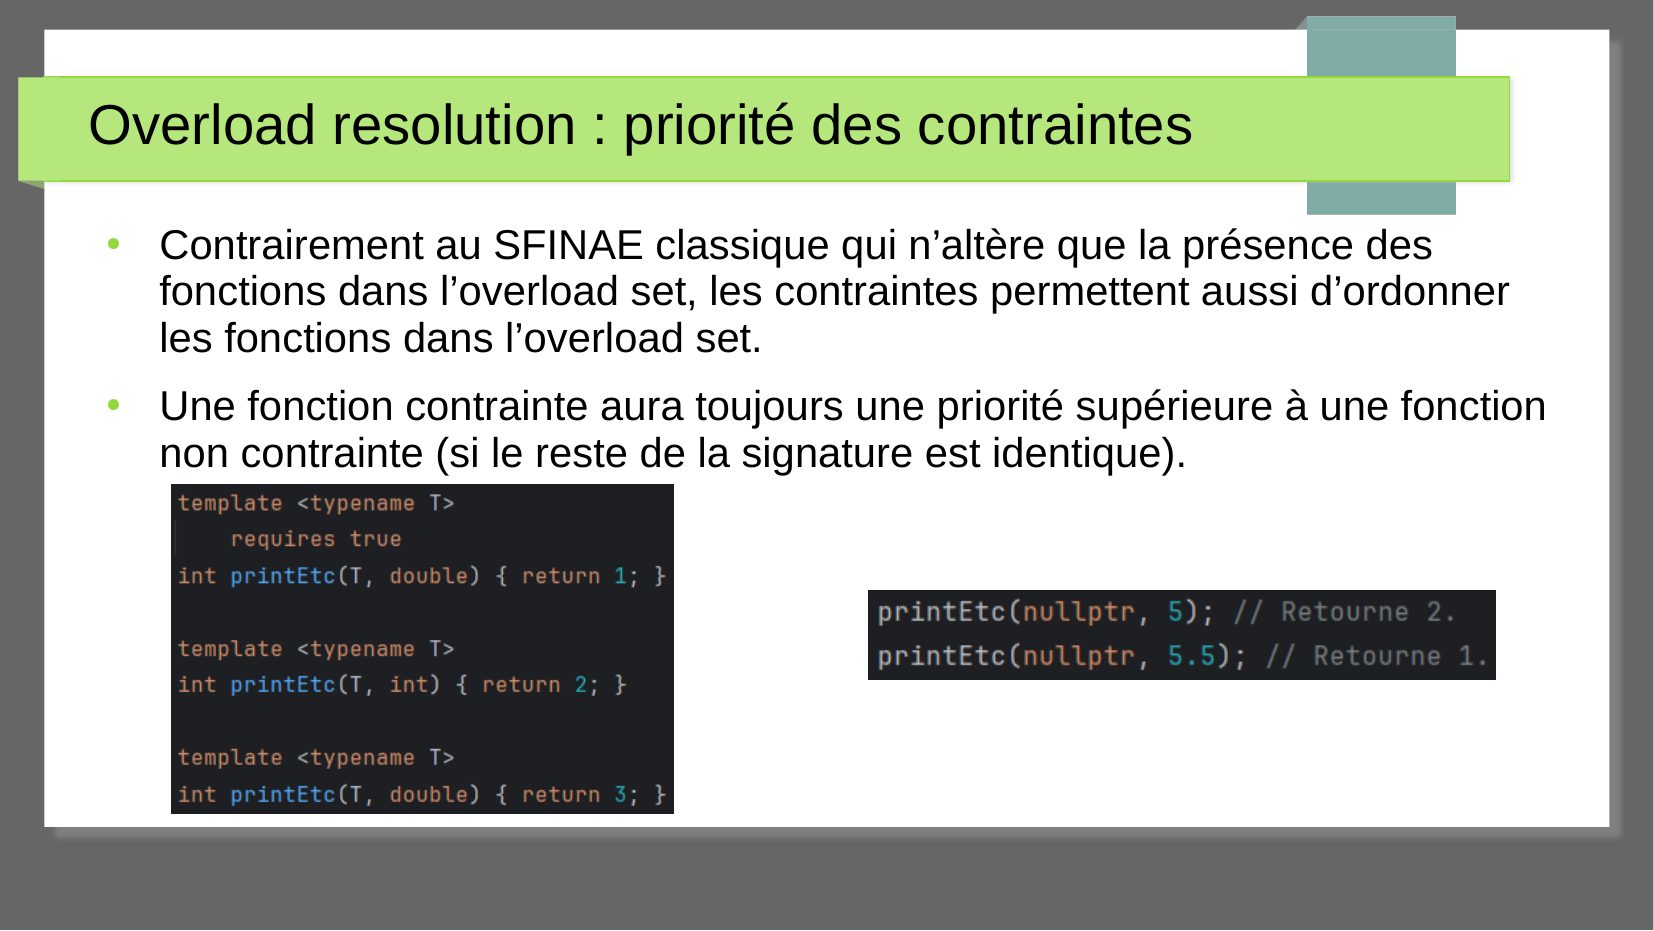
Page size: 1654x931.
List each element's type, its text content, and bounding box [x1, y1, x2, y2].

picture [868, 590, 1496, 680]
list Contrairement au SFINAE classique qui n’altère que la présence des fonctions dans l’overload set, les contraintes permettent aussi d’ordonner les fonctions dans l’overload set. Une fonction contrainte aura toujours une priorité supérieure à une fonction non contrainte (si le reste de la signature est identique). [88, 221, 1565, 813]
title Overload resolution : priorité des contraintes [88, 73, 1506, 178]
picture [171, 484, 674, 814]
